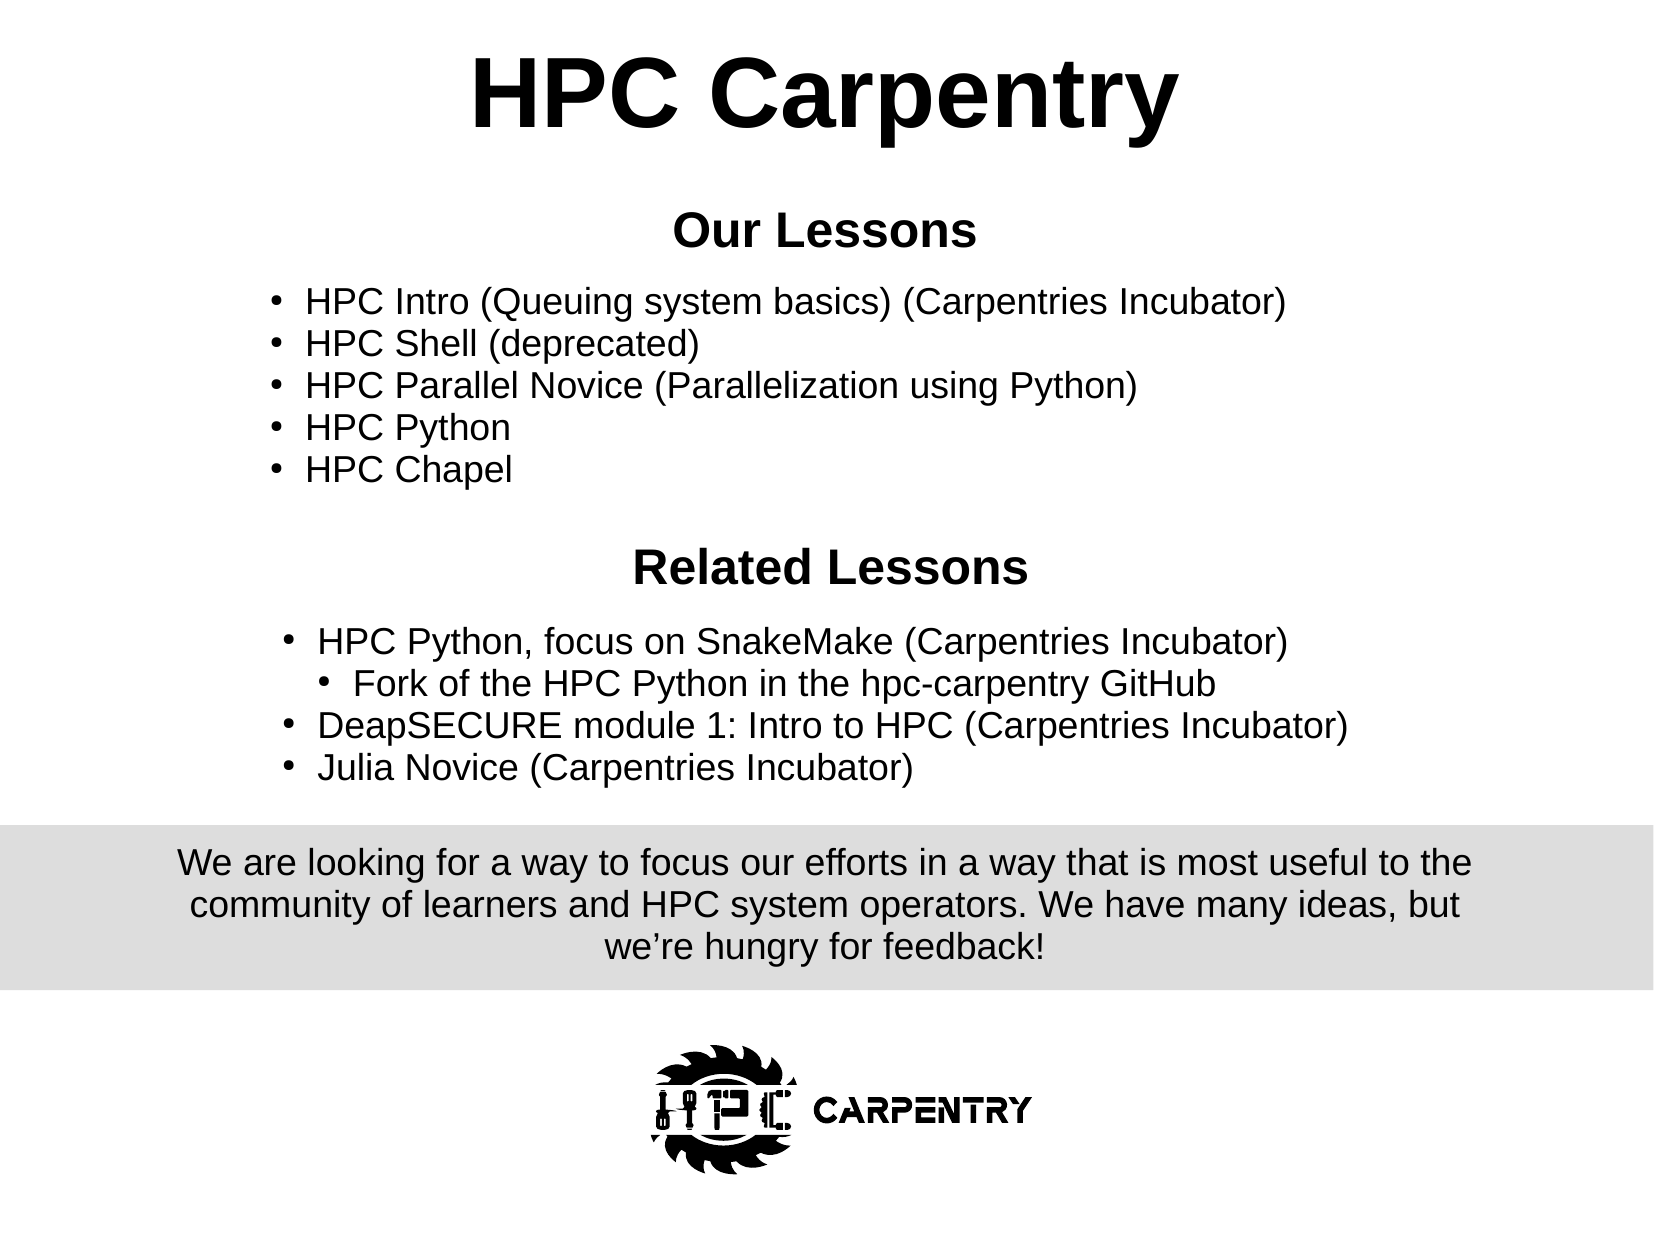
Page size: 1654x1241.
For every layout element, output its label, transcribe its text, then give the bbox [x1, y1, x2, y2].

picture [586, 1012, 1097, 1210]
text_box Related Lessons [80, 531, 1581, 603]
text_box HPC Intro (Queuing system basics) (Carpentries Incubator) HPC Shell (deprecated) HPC Parallel Novice (Parallelization using Python) HPC Python HPC Chapel [255, 273, 1426, 556]
text_box We are looking for a way to focus our efforts in a way that is most useful to the community of learners and HPC system operators. We have many ideas, but we’re hungry for feedback! [135, 834, 1516, 976]
text_box Our Lessons [75, 195, 1576, 266]
text_box HPC Python, focus on SnakeMake (Carpentries Incubator) Fork of the HPC Python in the hpc-carpentry GitHub DeapSECURE module 1: Intro to HPC (Carpentries Incubator) Julia Novice (Carpentries Incubator) [267, 612, 1438, 808]
text_box HPC Carpentry [45, 30, 1606, 166]
text_box [0, 825, 1654, 991]
